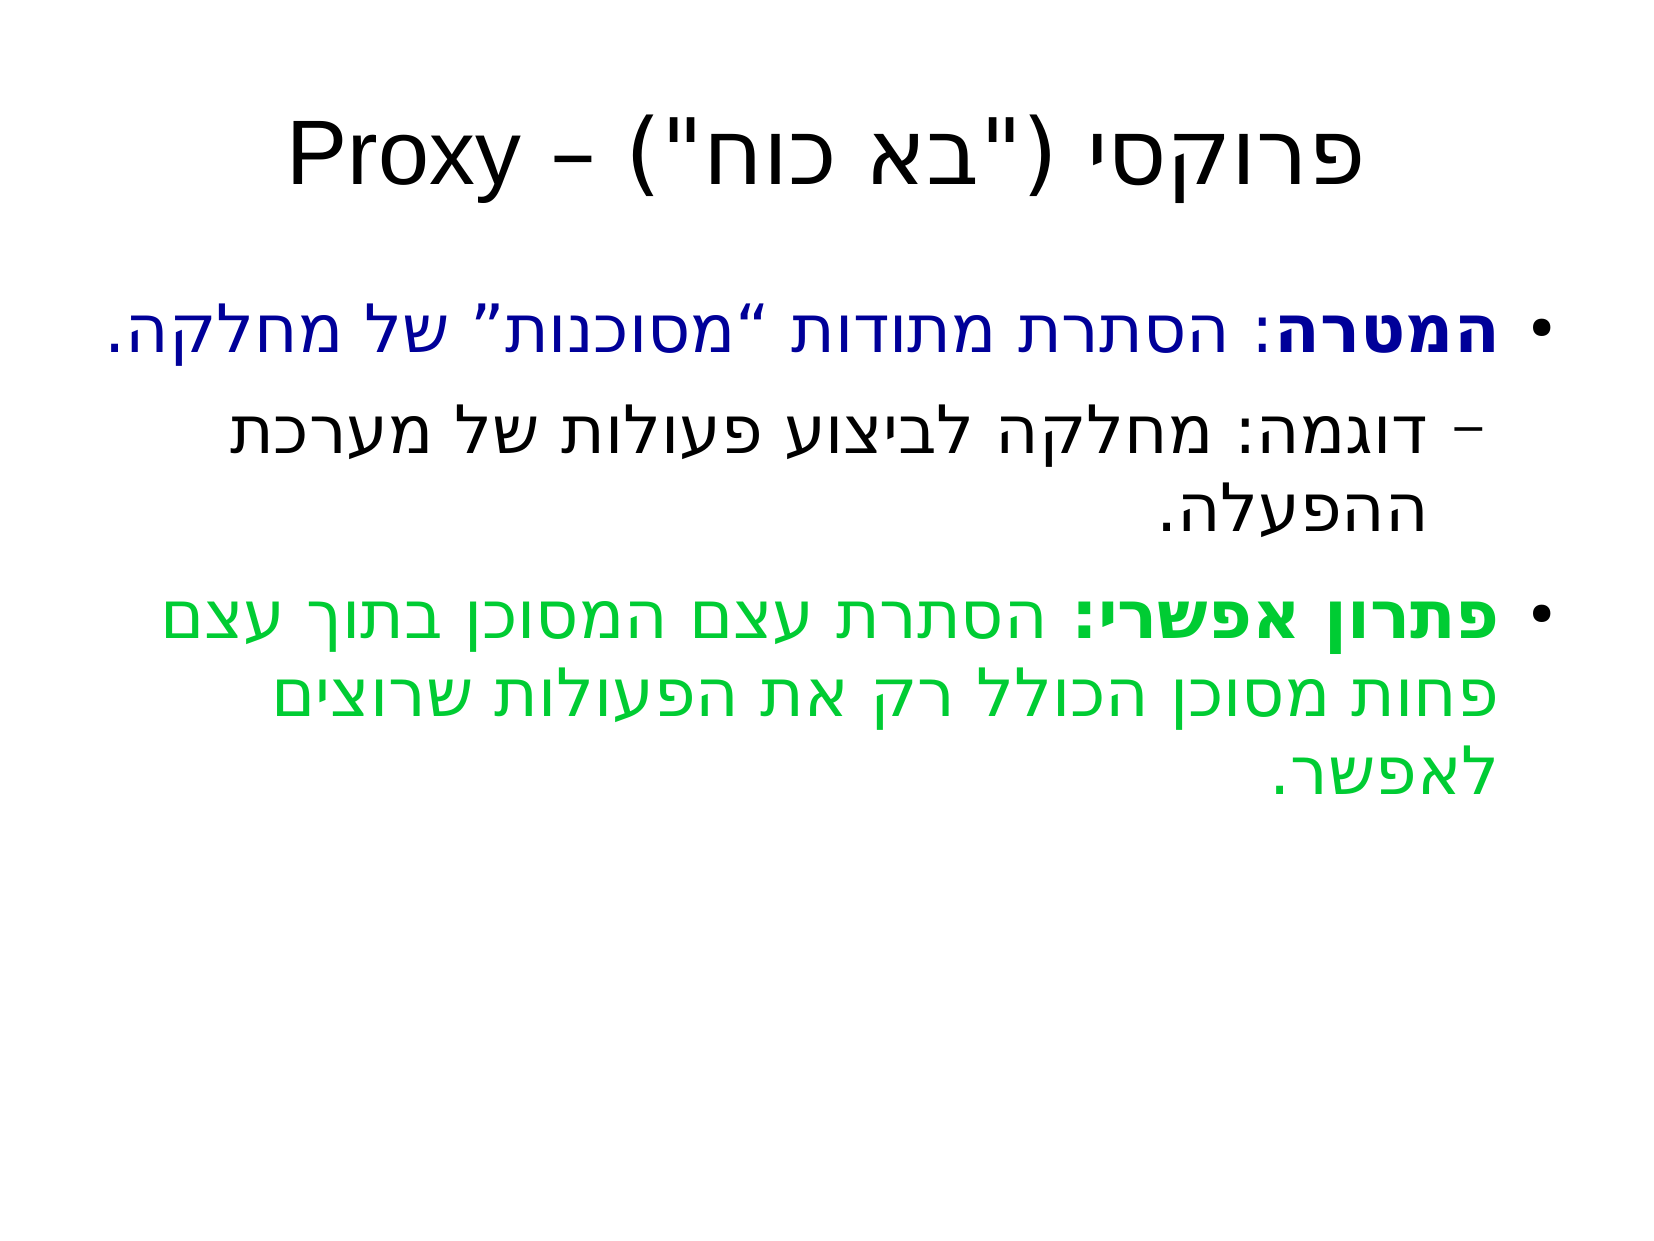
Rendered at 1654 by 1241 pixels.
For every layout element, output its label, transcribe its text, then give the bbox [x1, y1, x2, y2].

title פרוקסי ("בא כוח") – Proxy [82, 49, 1571, 257]
list המטרה: הסתרת מתודות “מסוכנות” של מחלקה. דוגמה: מחלקה לביצוע פעולות של מערכת ההפעלה. פתרון אפשרי: הסתרת עצם המסוכן בתוך עצם פחות מסוכן הכולל רק את הפעולות שרוצים לאפשר. [82, 290, 1571, 1010]
